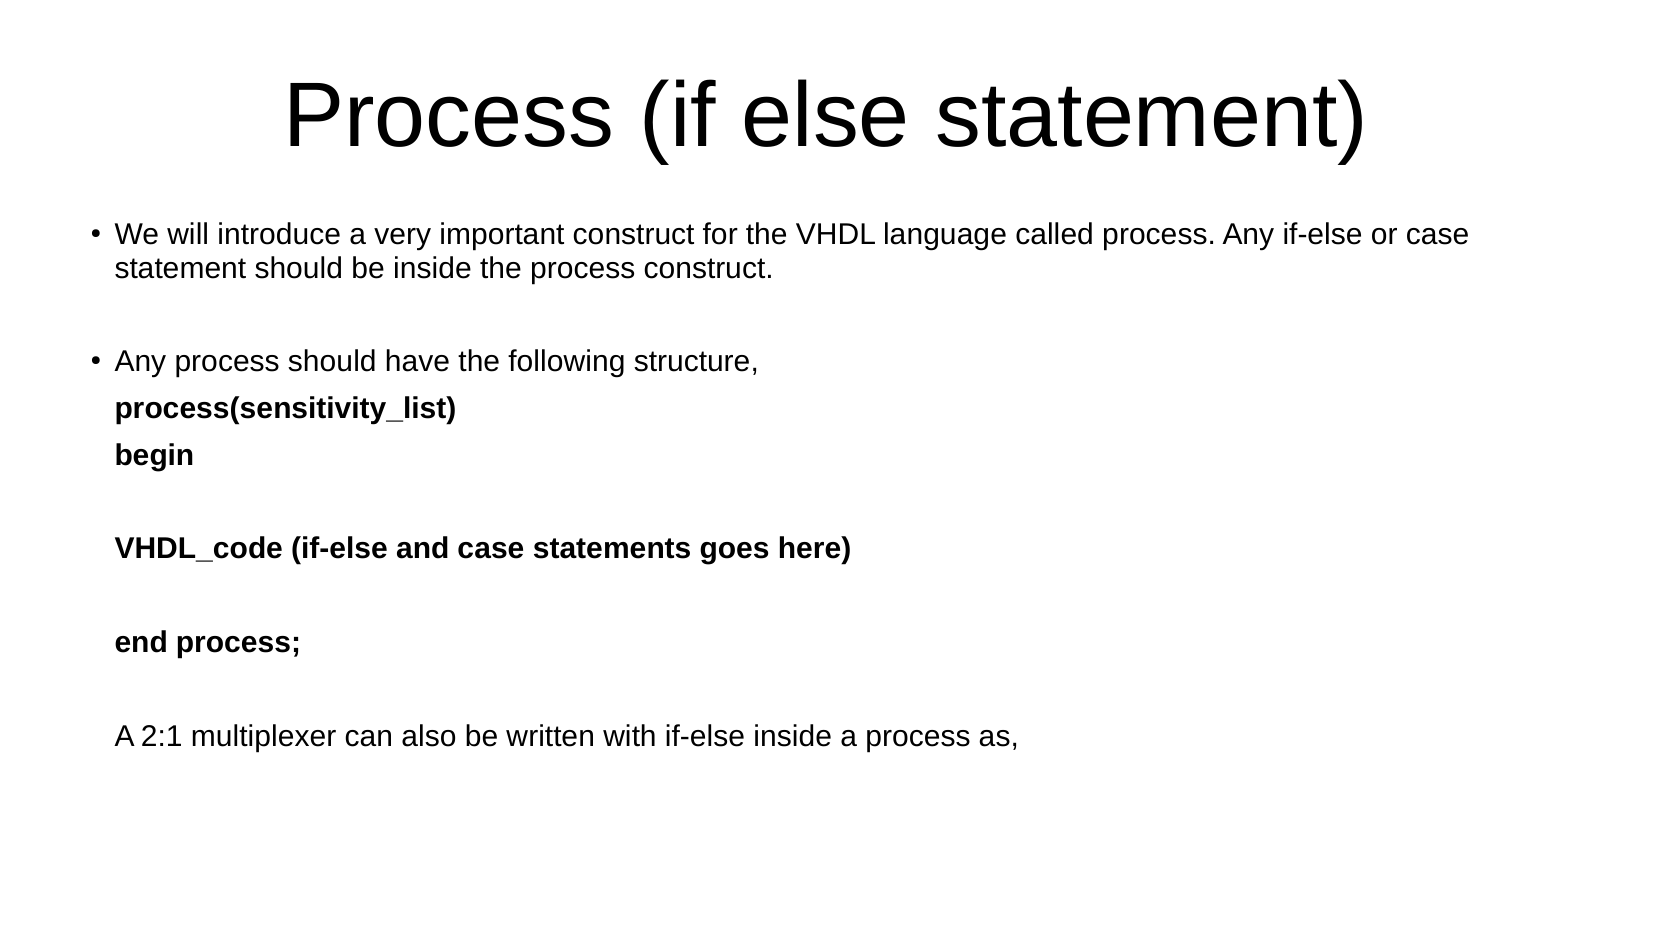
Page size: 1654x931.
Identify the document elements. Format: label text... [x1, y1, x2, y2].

title Process (if else statement) [82, 37, 1571, 193]
list We will introduce a very important construct for the VHDL language called process. Any if-else or case statement should be inside the process construct. Any process should have the following structure, process(sensitivity_list) begin VHDL_code (if-else and case statements goes here) end process; A 2:1 multiplexer can also be written with if-else inside a process as, [82, 217, 1571, 758]
